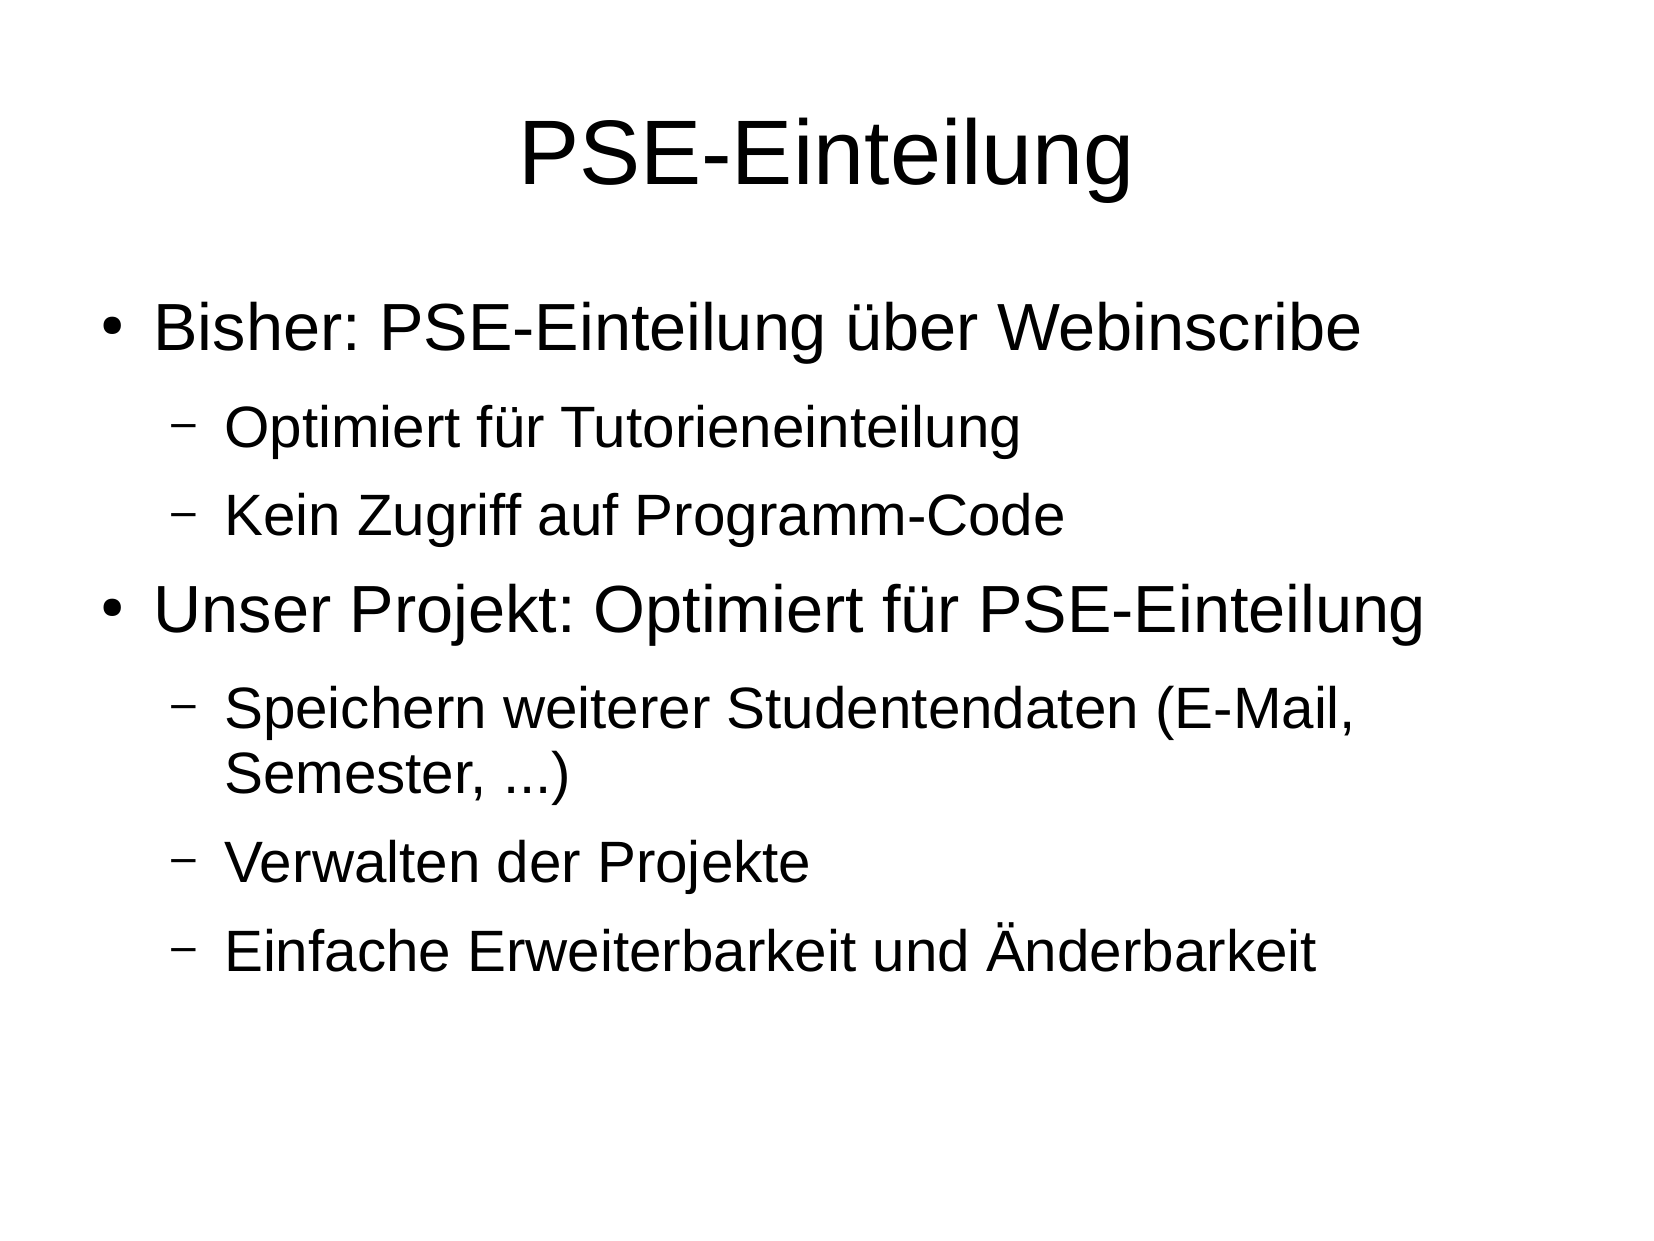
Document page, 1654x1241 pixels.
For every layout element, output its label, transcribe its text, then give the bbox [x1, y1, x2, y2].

title PSE-Einteilung [82, 49, 1571, 257]
list Bisher: PSE-Einteilung über Webinscribe Optimiert für Tutorieneinteilung Kein Zugriff auf Programm-Code Unser Projekt: Optimiert für PSE-Einteilung Speichern weiterer Studentendaten (E-Mail, Semester, ...) Verwalten der Projekte Einfache Erweiterbarkeit und Änderbarkeit [82, 290, 1571, 1109]
